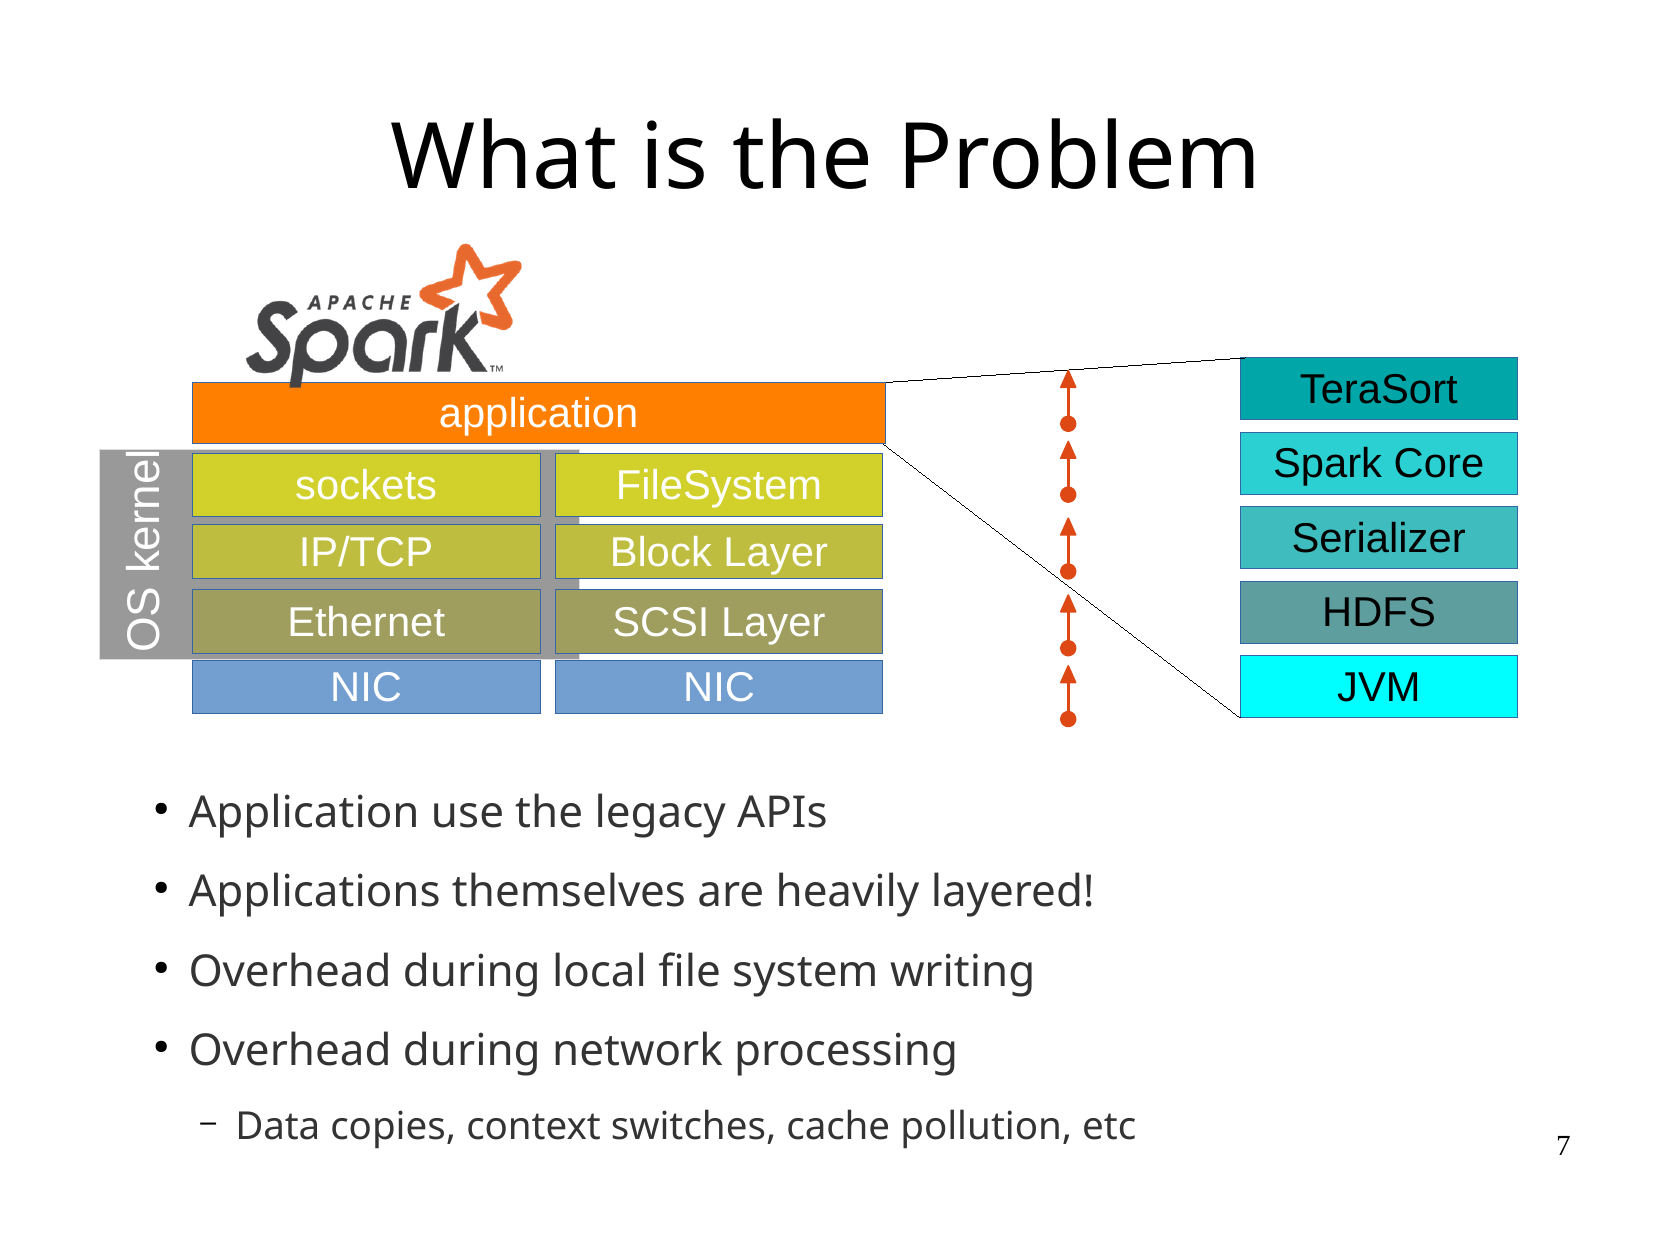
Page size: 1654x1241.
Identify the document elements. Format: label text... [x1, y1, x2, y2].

text_box IP/TCP [192, 524, 541, 579]
text_box HDFS [1240, 581, 1518, 644]
list Application use the legacy APIs Applications themselves are heavily layered! Overhead during local file system writing Overhead during network processing Data copies, context switches, cache pollution, etc [141, 780, 1471, 1156]
text_box TeraSort [1240, 357, 1518, 420]
text_box NIC [555, 660, 883, 714]
picture [244, 242, 522, 391]
title What is the Problem [82, 49, 1571, 257]
text_box Ethernet [192, 589, 541, 654]
text_box sockets [192, 453, 541, 517]
text_box SCSI Layer [555, 589, 883, 654]
text_box FileSystem [555, 453, 883, 517]
text_box Block Layer [555, 524, 883, 579]
text_box OS kernel [110, 437, 177, 668]
text_box Serializer [1240, 506, 1518, 569]
text_box [177, 449, 580, 660]
text_box JVM [1240, 655, 1518, 718]
text_box [99, 449, 110, 660]
text_box Spark Core [1240, 432, 1518, 495]
text_box NIC [192, 660, 541, 714]
text_box application [192, 382, 886, 444]
